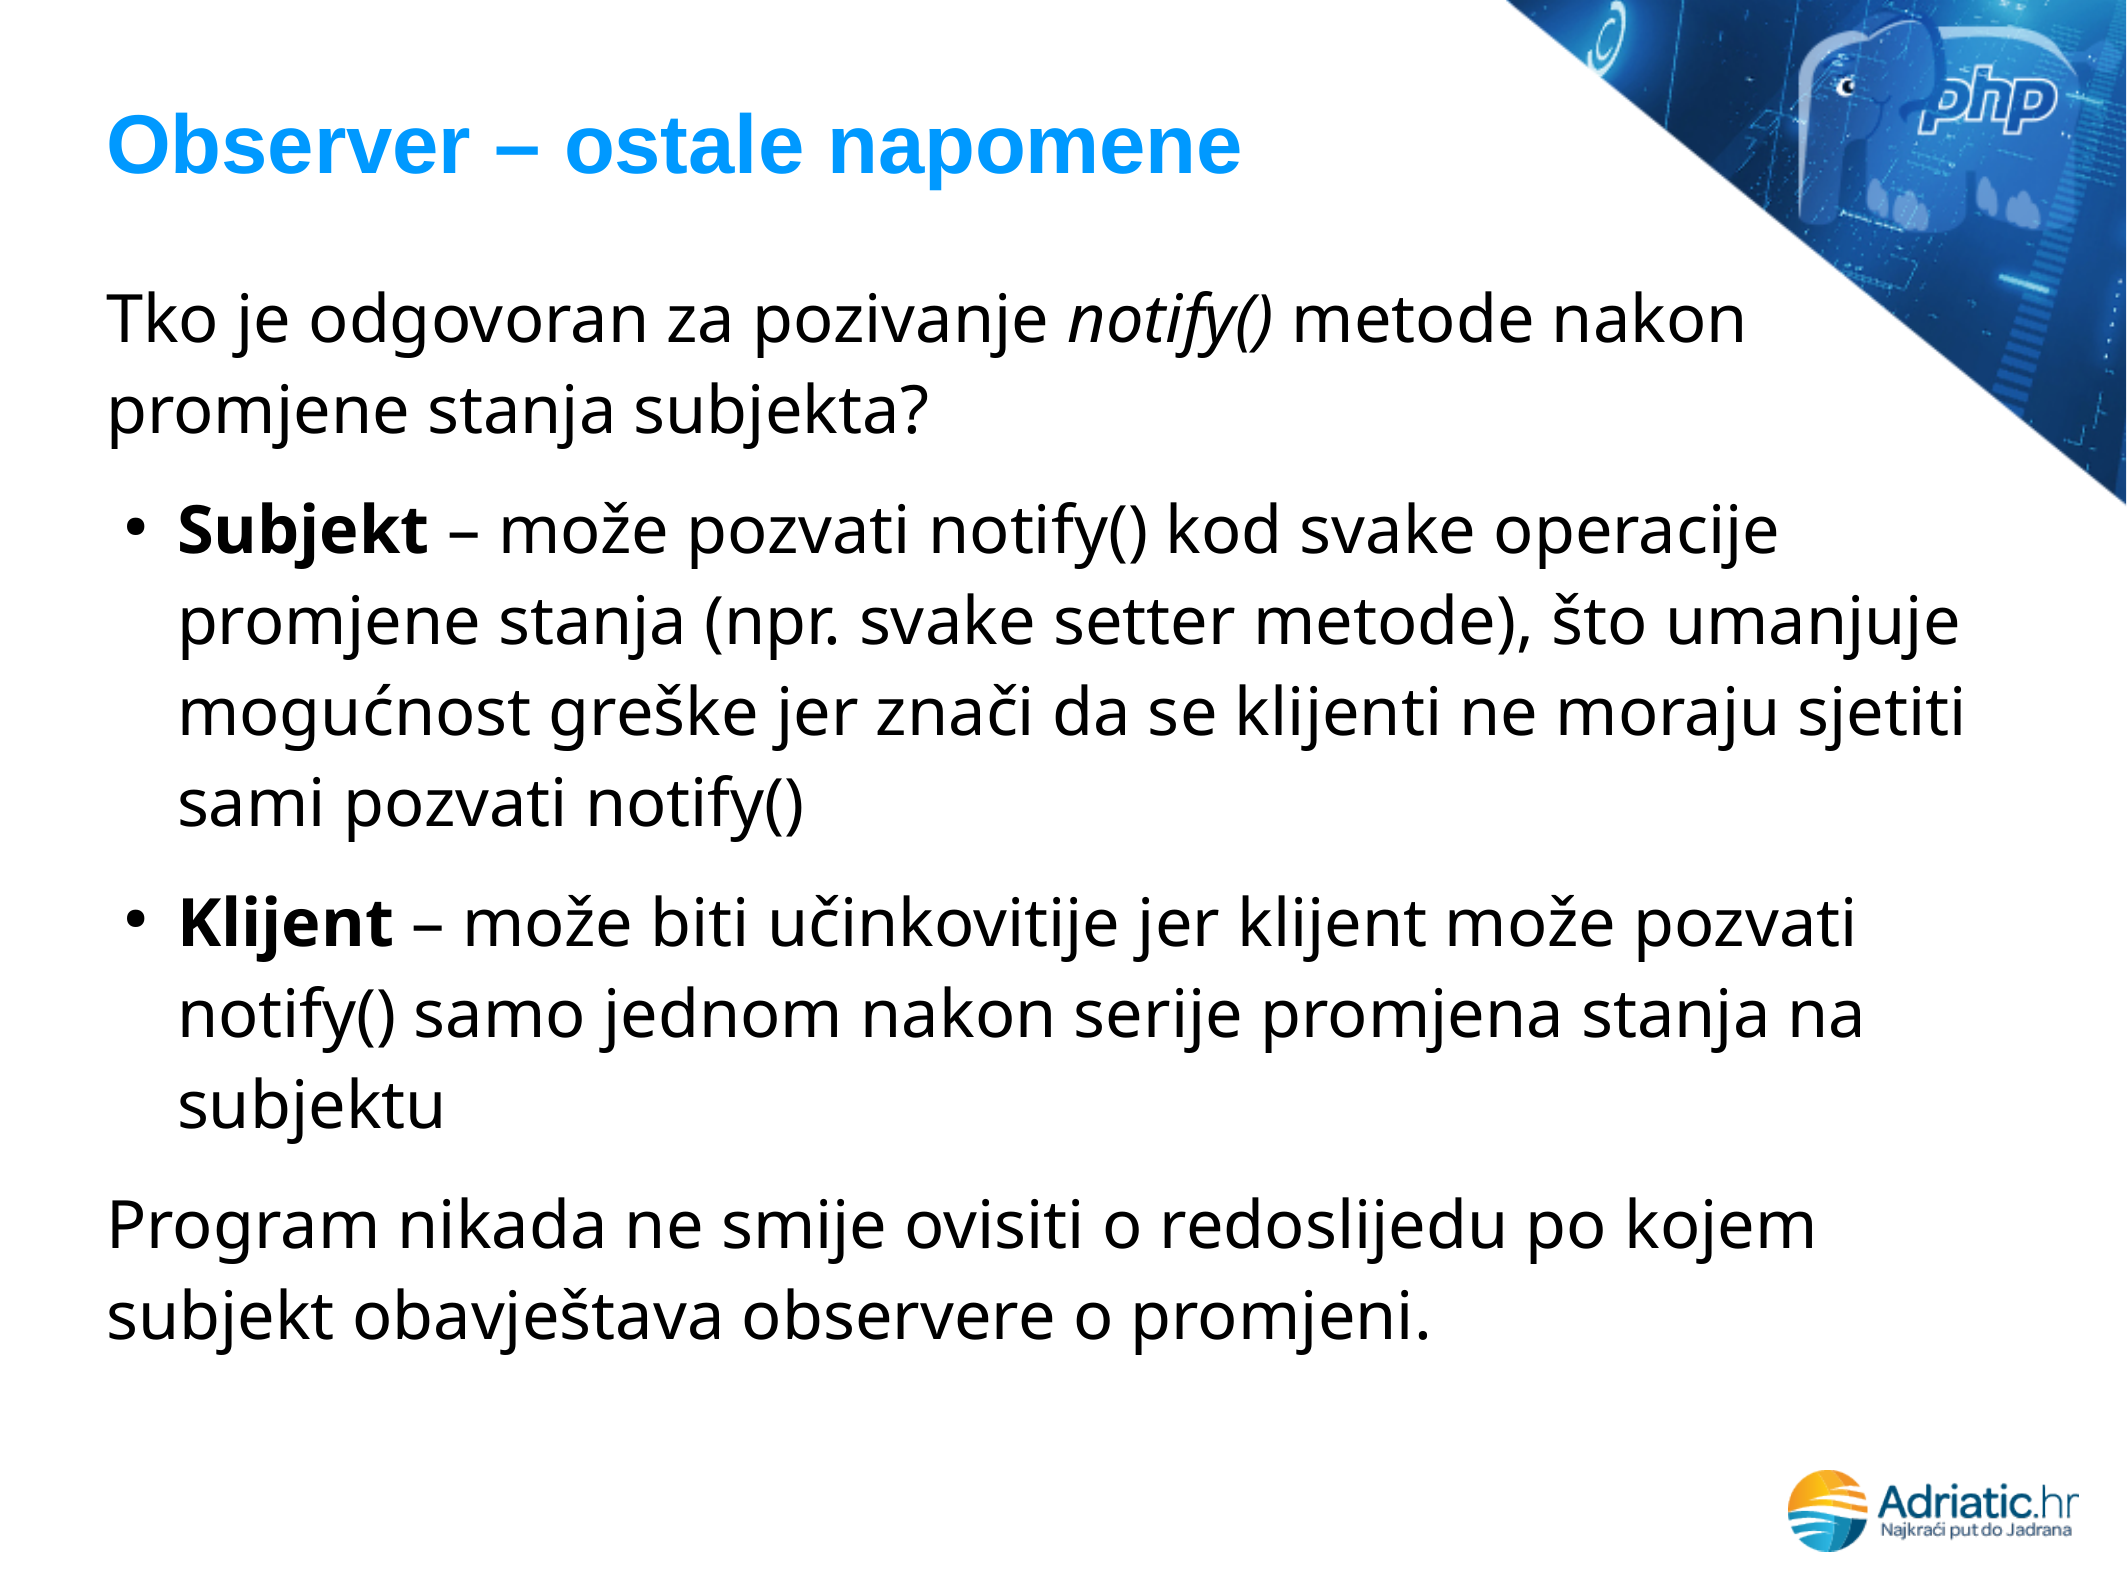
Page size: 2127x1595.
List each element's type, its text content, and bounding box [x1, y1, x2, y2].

list Tko je odgovoran za pozivanje notify() metode nakon promjene stanja subjekta? Subjekt – može pozvati notify() kod svake operacije promjene stanja (npr. svake setter metode), što umanjuje mogućnost greške jer znači da se klijenti ne moraju sjetiti sami pozvati notify() Klijent – može biti učinkovitije jer klijent može pozvati notify() samo jednom nakon serije promjena stanja na subjektu Program nikada ne smije ovisiti o redoslijedu po kojem subjekt obavještava observere o promjeni. [106, 271, 1973, 1453]
picture [1788, 1470, 2079, 1552]
picture [1505, 0, 2127, 625]
title Observer – ostale napomene [106, 70, 1630, 219]
